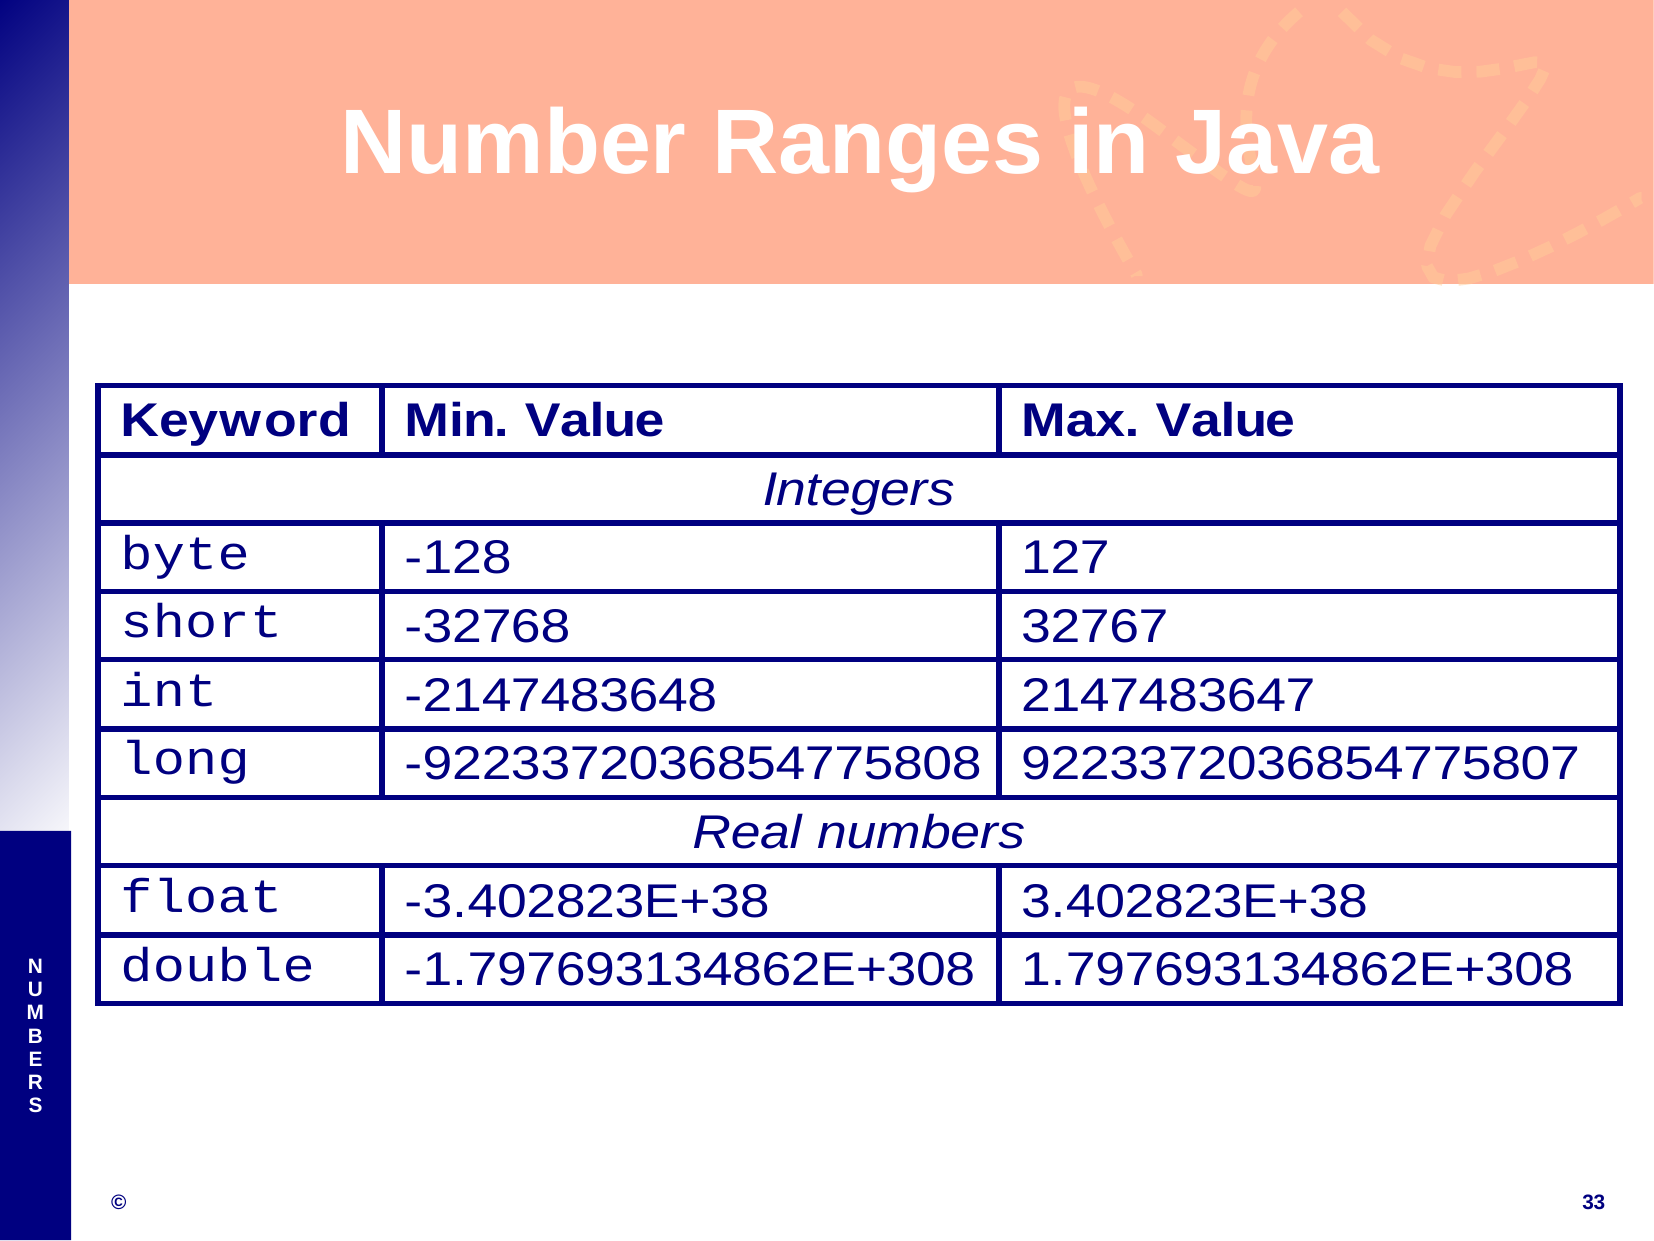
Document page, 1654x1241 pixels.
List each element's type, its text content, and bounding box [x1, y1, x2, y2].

chart [92, 380, 1626, 1241]
title Number Ranges in Java [104, 37, 1617, 246]
text_box N U M B E R S [0, 830, 71, 1241]
